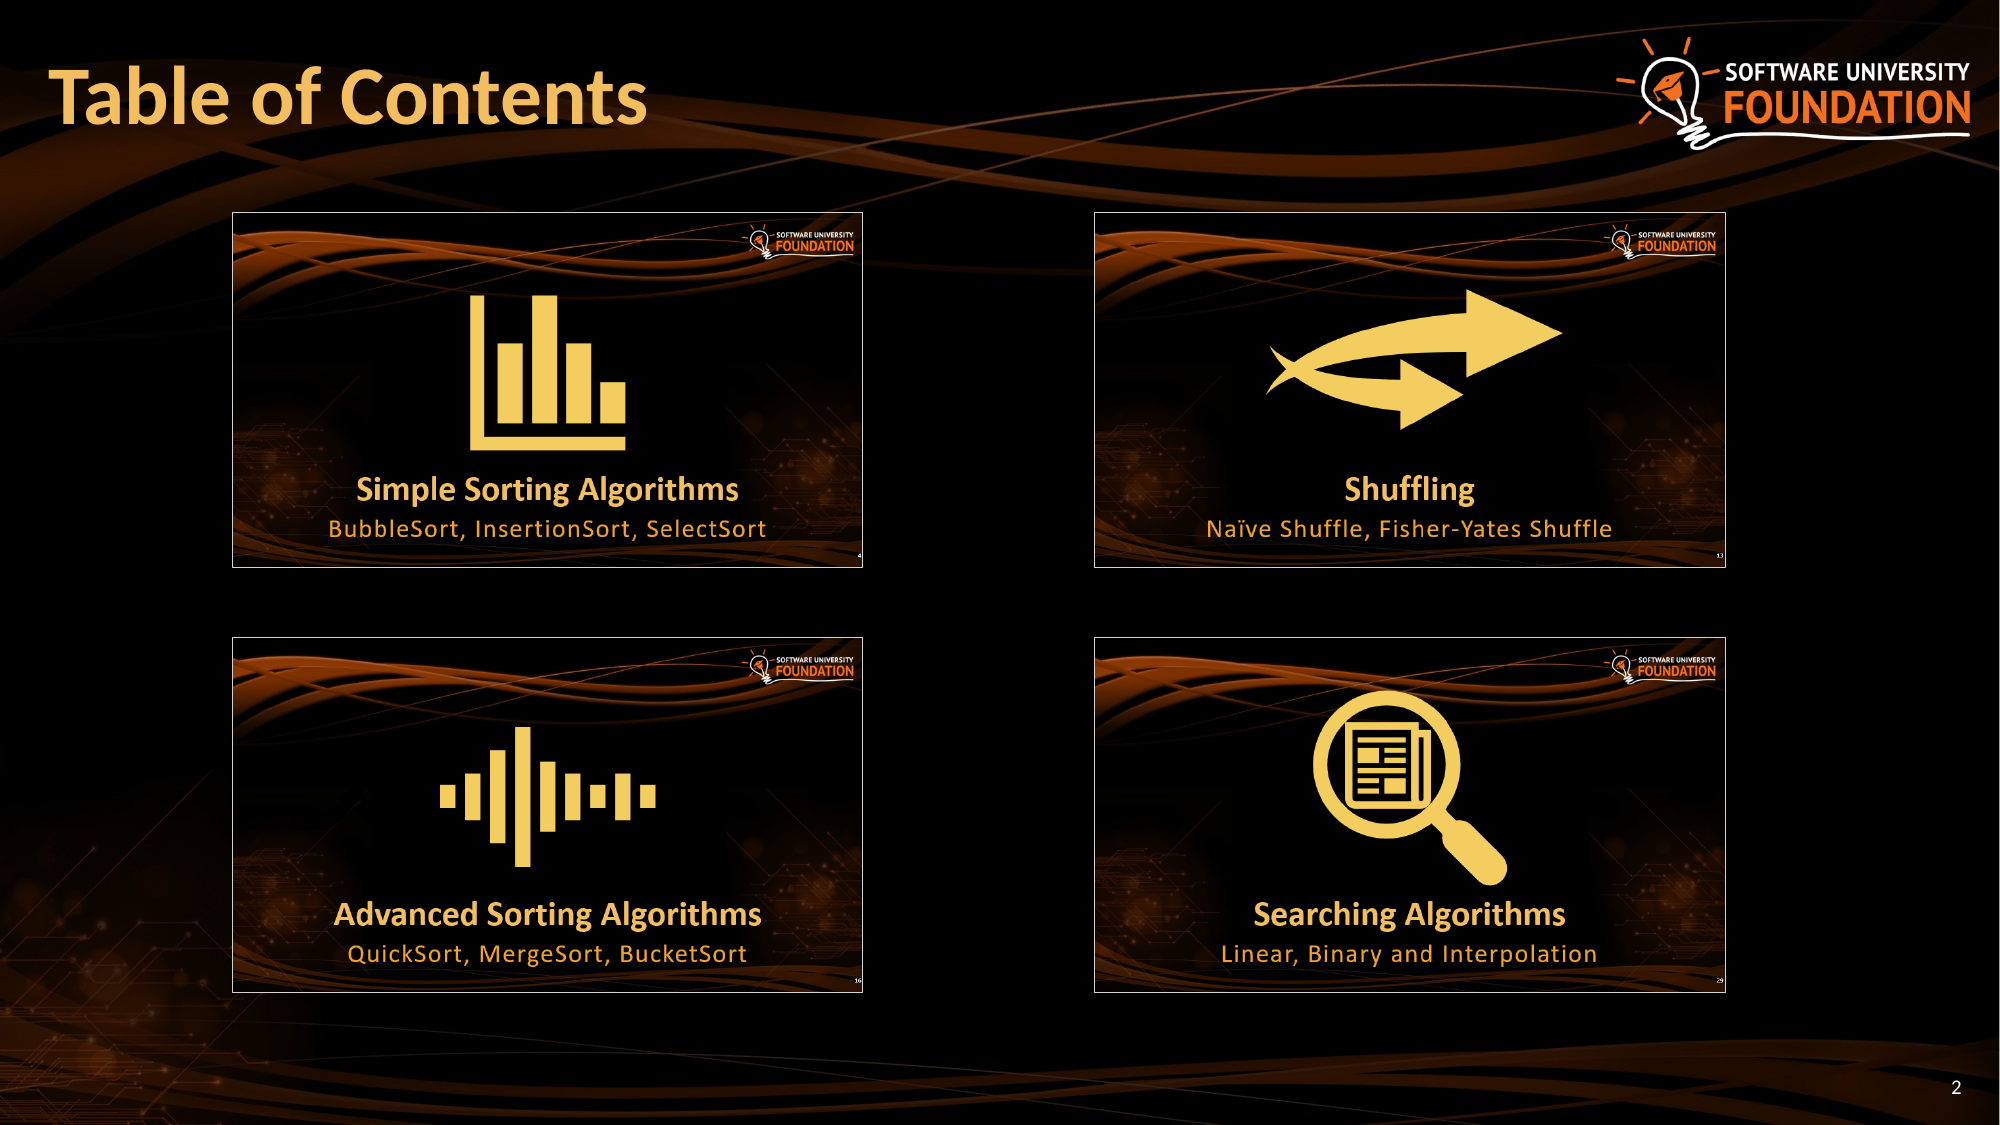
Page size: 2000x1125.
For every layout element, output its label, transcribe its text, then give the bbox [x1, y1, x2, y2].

picture [0, 0, 2000, 1125]
title Table of Contents [30, 6, 1602, 189]
slide_number 82 [1897, 1070, 1968, 1103]
